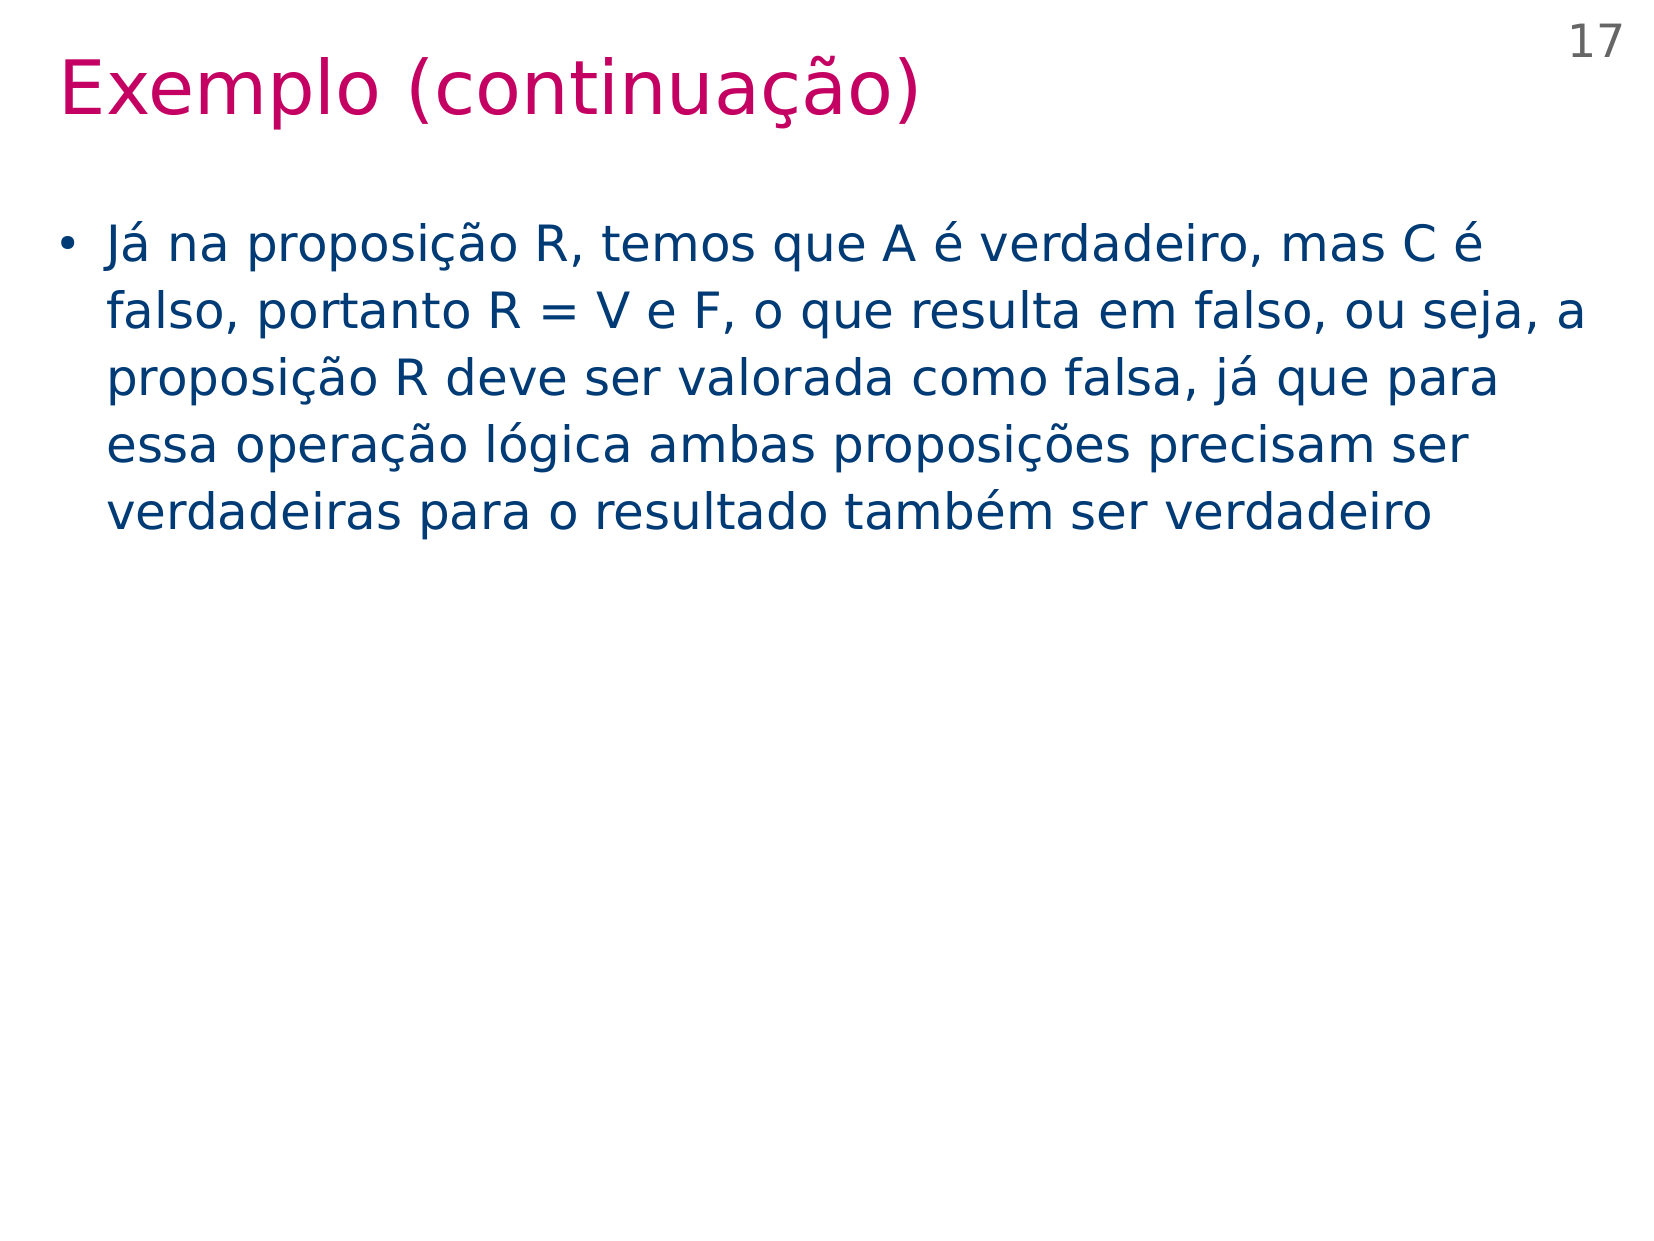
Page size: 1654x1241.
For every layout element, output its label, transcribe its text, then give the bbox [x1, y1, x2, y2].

list Já na proposição R, temos que A é verdadeiro, mas C é falso, portanto R = V e F, o que resulta em falso, ou seja, a proposição R deve ser valorada como falsa, já que para essa operação lógica ambas proposições precisam ser verdadeiras para o resultado também ser verdadeiro [59, 206, 1625, 1211]
title Exemplo (continuação) [59, 29, 1625, 148]
